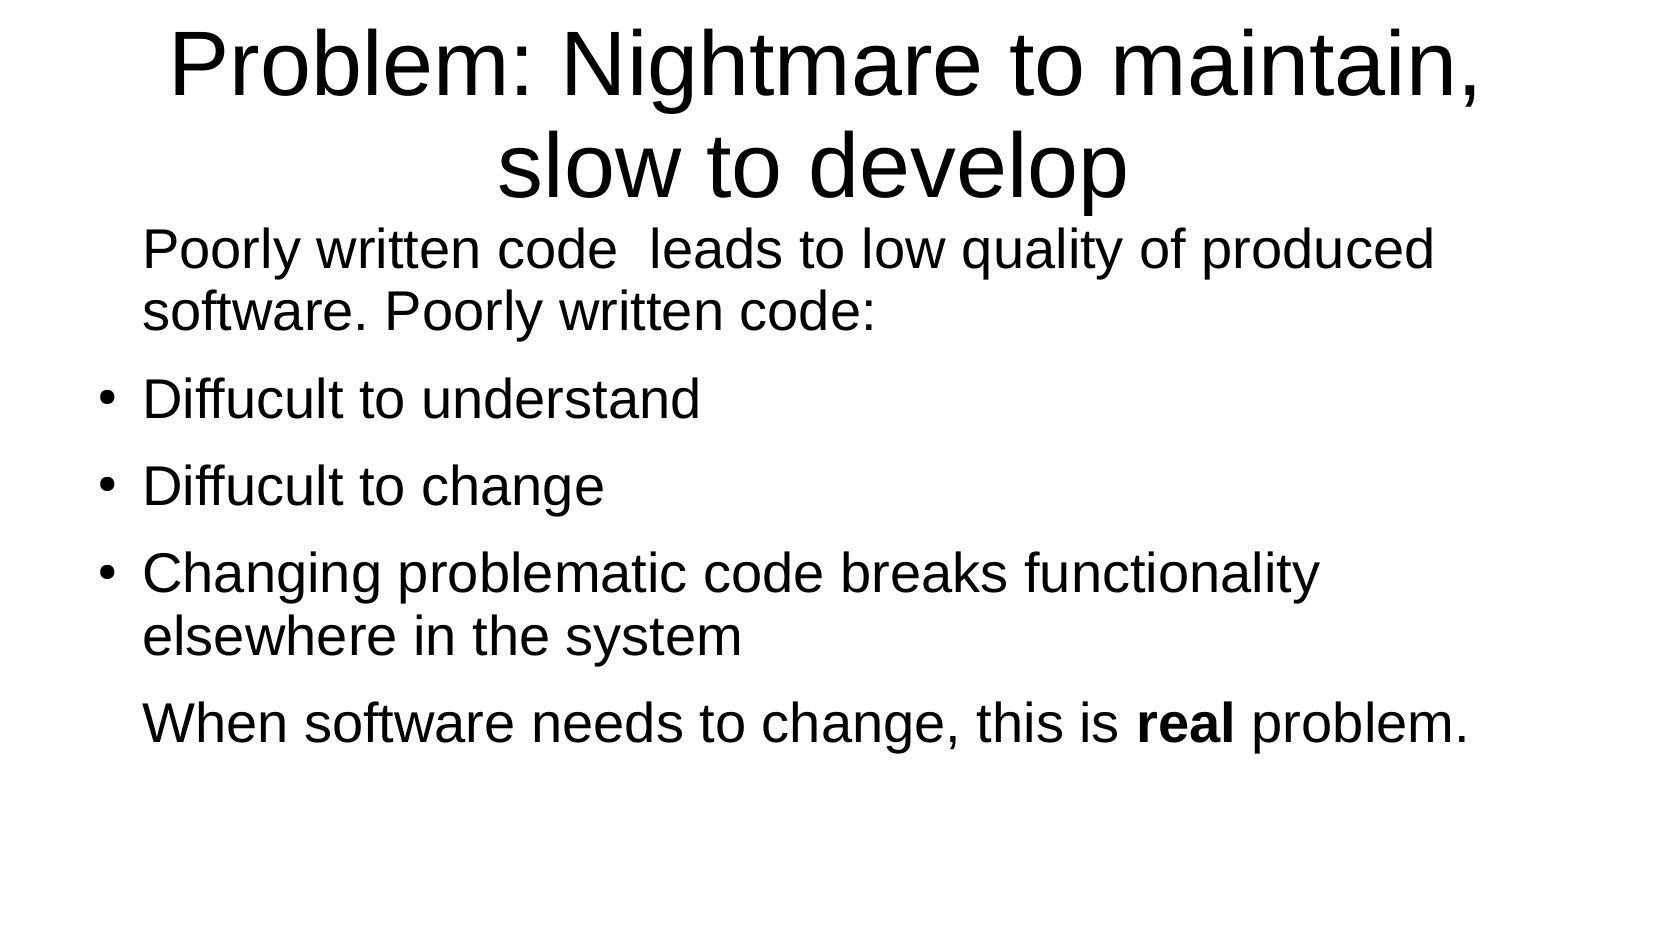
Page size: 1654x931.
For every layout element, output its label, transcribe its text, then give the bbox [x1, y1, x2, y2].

list Poorly written code leads to low quality of produced software. Poorly written code: Diffucult to understand Diffucult to change Changing problematic code breaks functionality elsewhere in the system When software needs to change, this is real problem. [82, 217, 1571, 758]
title Problem: Nightmare to maintain, slow to develop [82, 12, 1571, 217]
